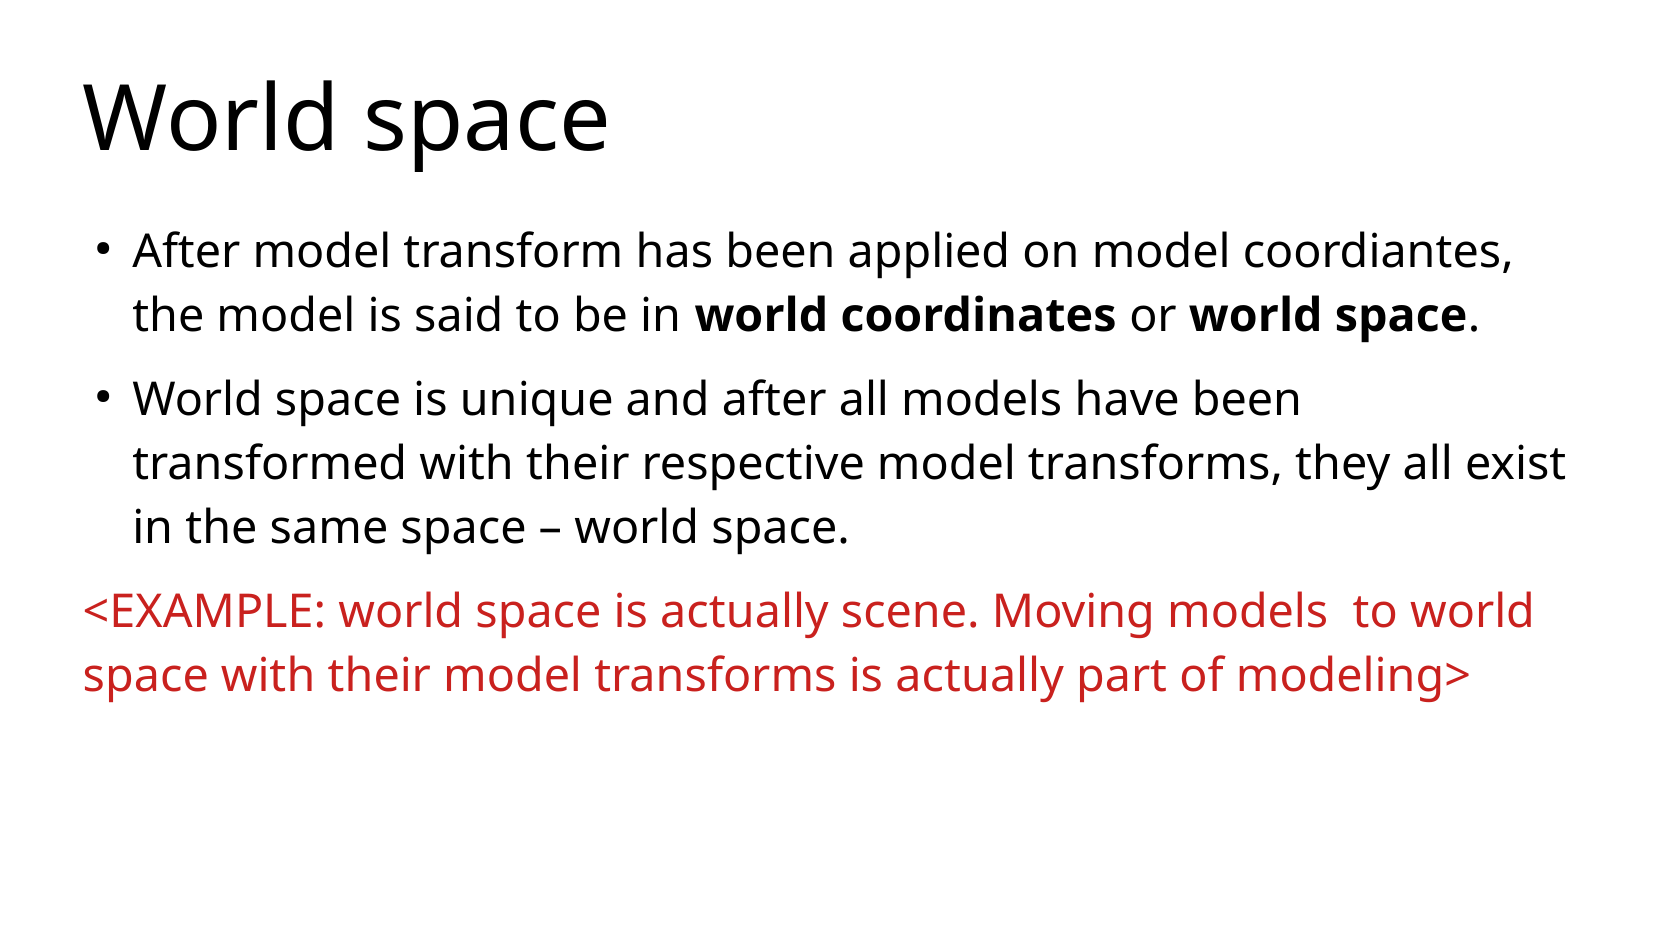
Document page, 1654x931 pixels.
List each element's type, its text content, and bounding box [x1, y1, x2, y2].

title World space [82, 37, 1571, 193]
list After model transform has been applied on model coordiantes, the model is said to be in world coordinates or world space. World space is unique and after all models have been transformed with their respective model transforms, they all exist in the same space – world space. <EXAMPLE: world space is actually scene. Moving models to world space with their model transforms is actually part of modeling> [82, 217, 1571, 758]
